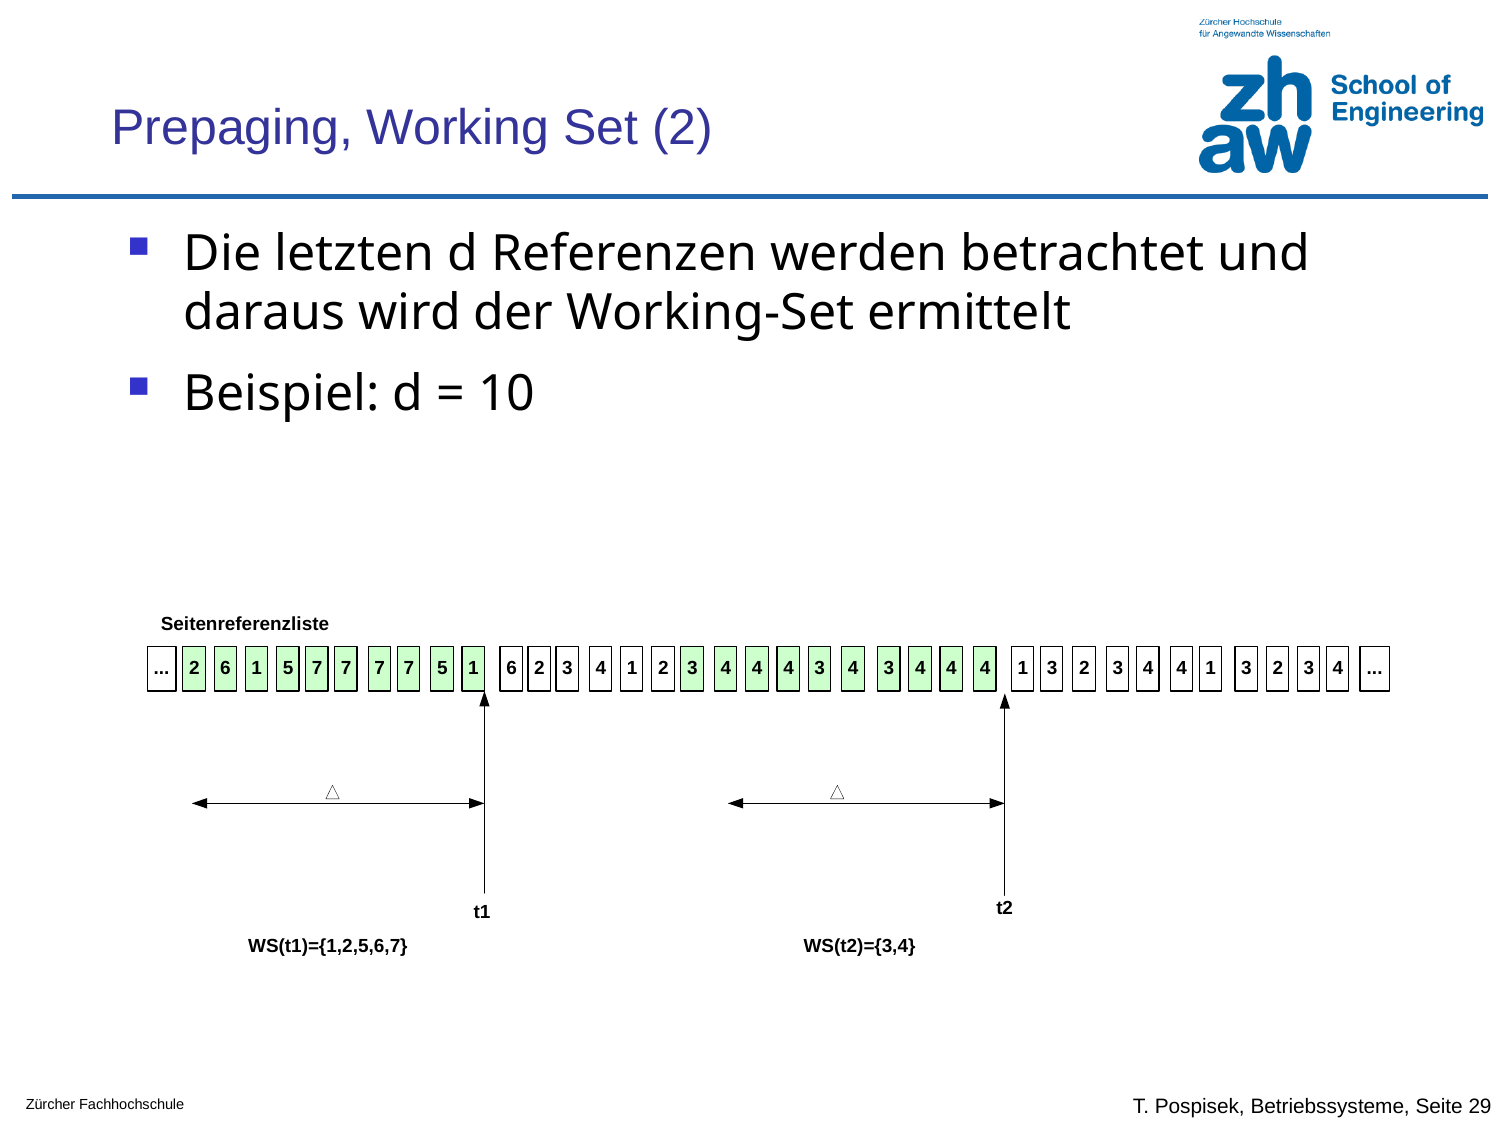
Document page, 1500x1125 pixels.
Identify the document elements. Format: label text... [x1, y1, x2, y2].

title Prepaging, Working Set (2) [96, 50, 1375, 163]
picture [1199, 19, 1483, 173]
list Die letzten d Referenzen werden betrachtet und daraus wird der Working-Set ermittelt Beispiel: d = 10 [112, 212, 1380, 363]
picture [137, 608, 1394, 963]
